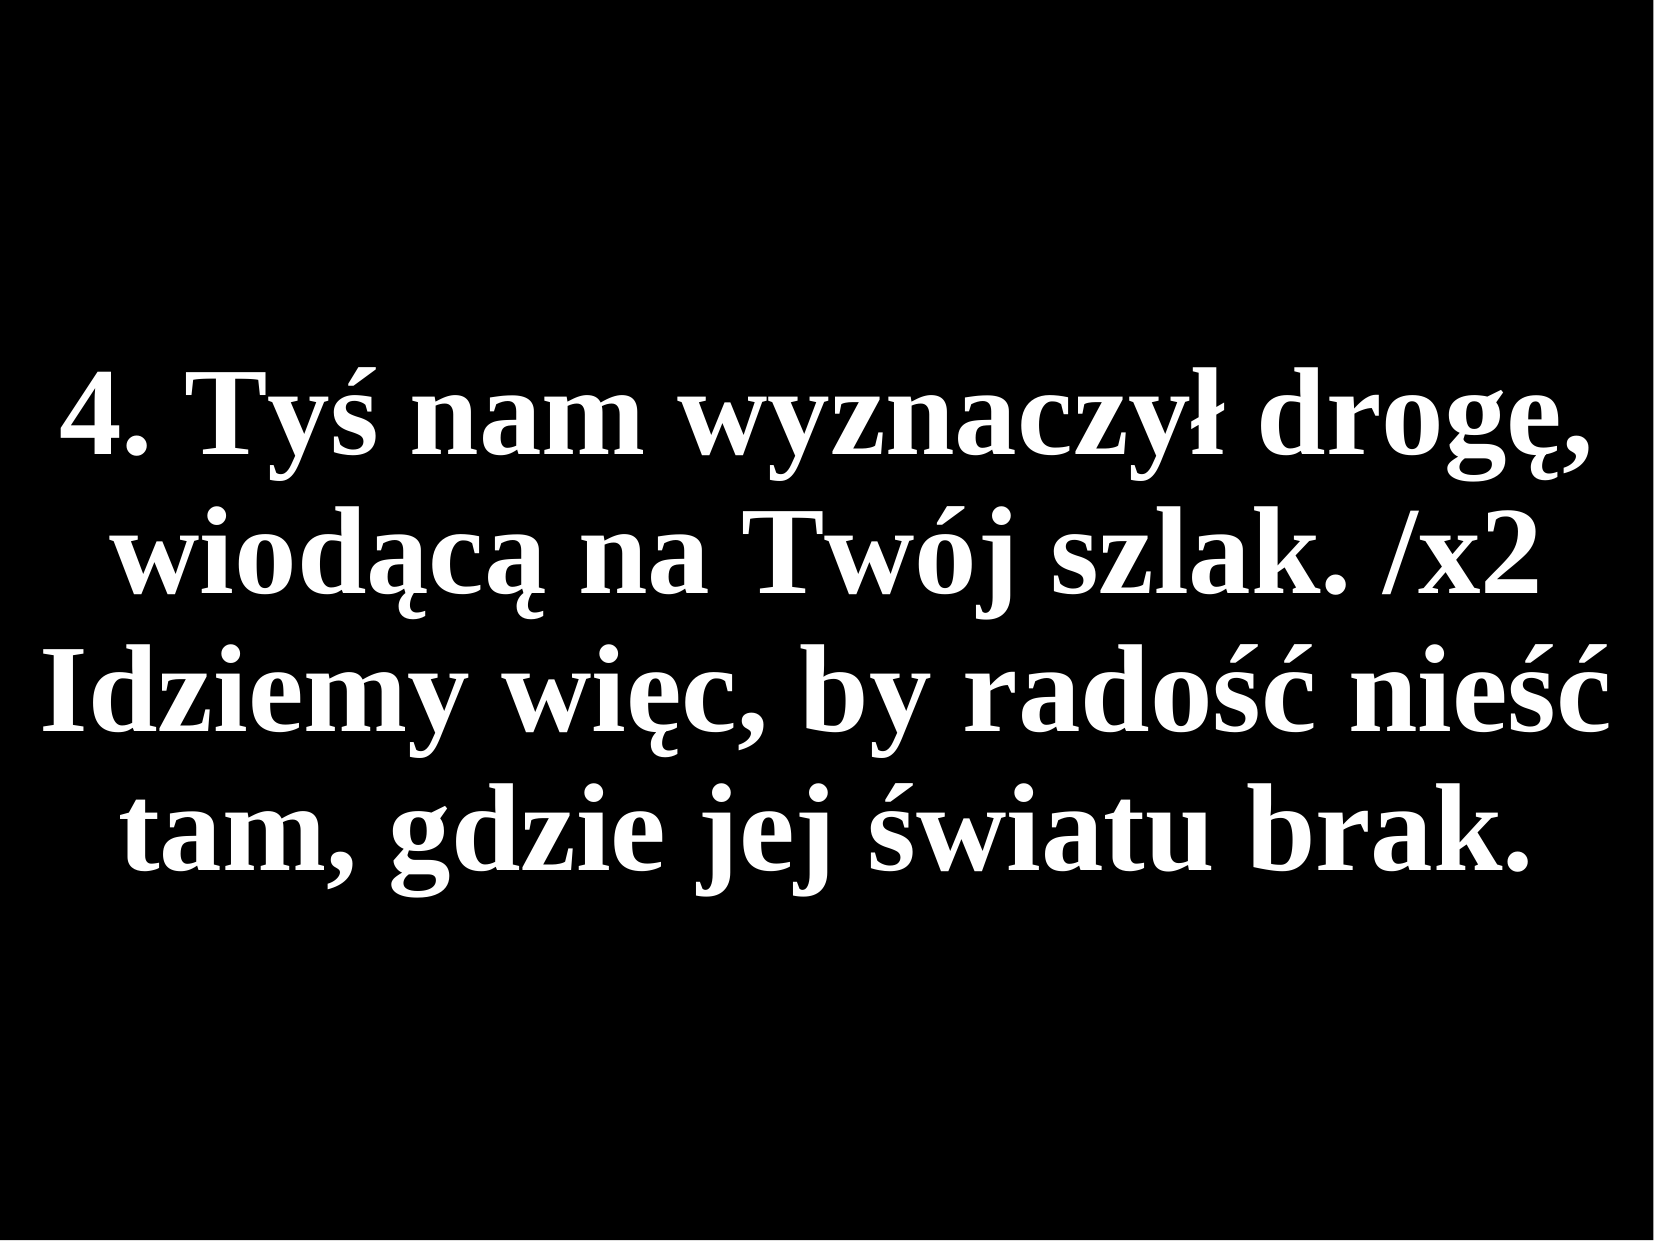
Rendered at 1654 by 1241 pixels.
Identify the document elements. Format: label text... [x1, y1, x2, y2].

title 4. Tyś nam wyznaczył drogę, wiodącą na Twój szlak. /x2 Idziemy więc, by radość nieść tam, gdzie jej światu brak. [0, 0, 1654, 1241]
